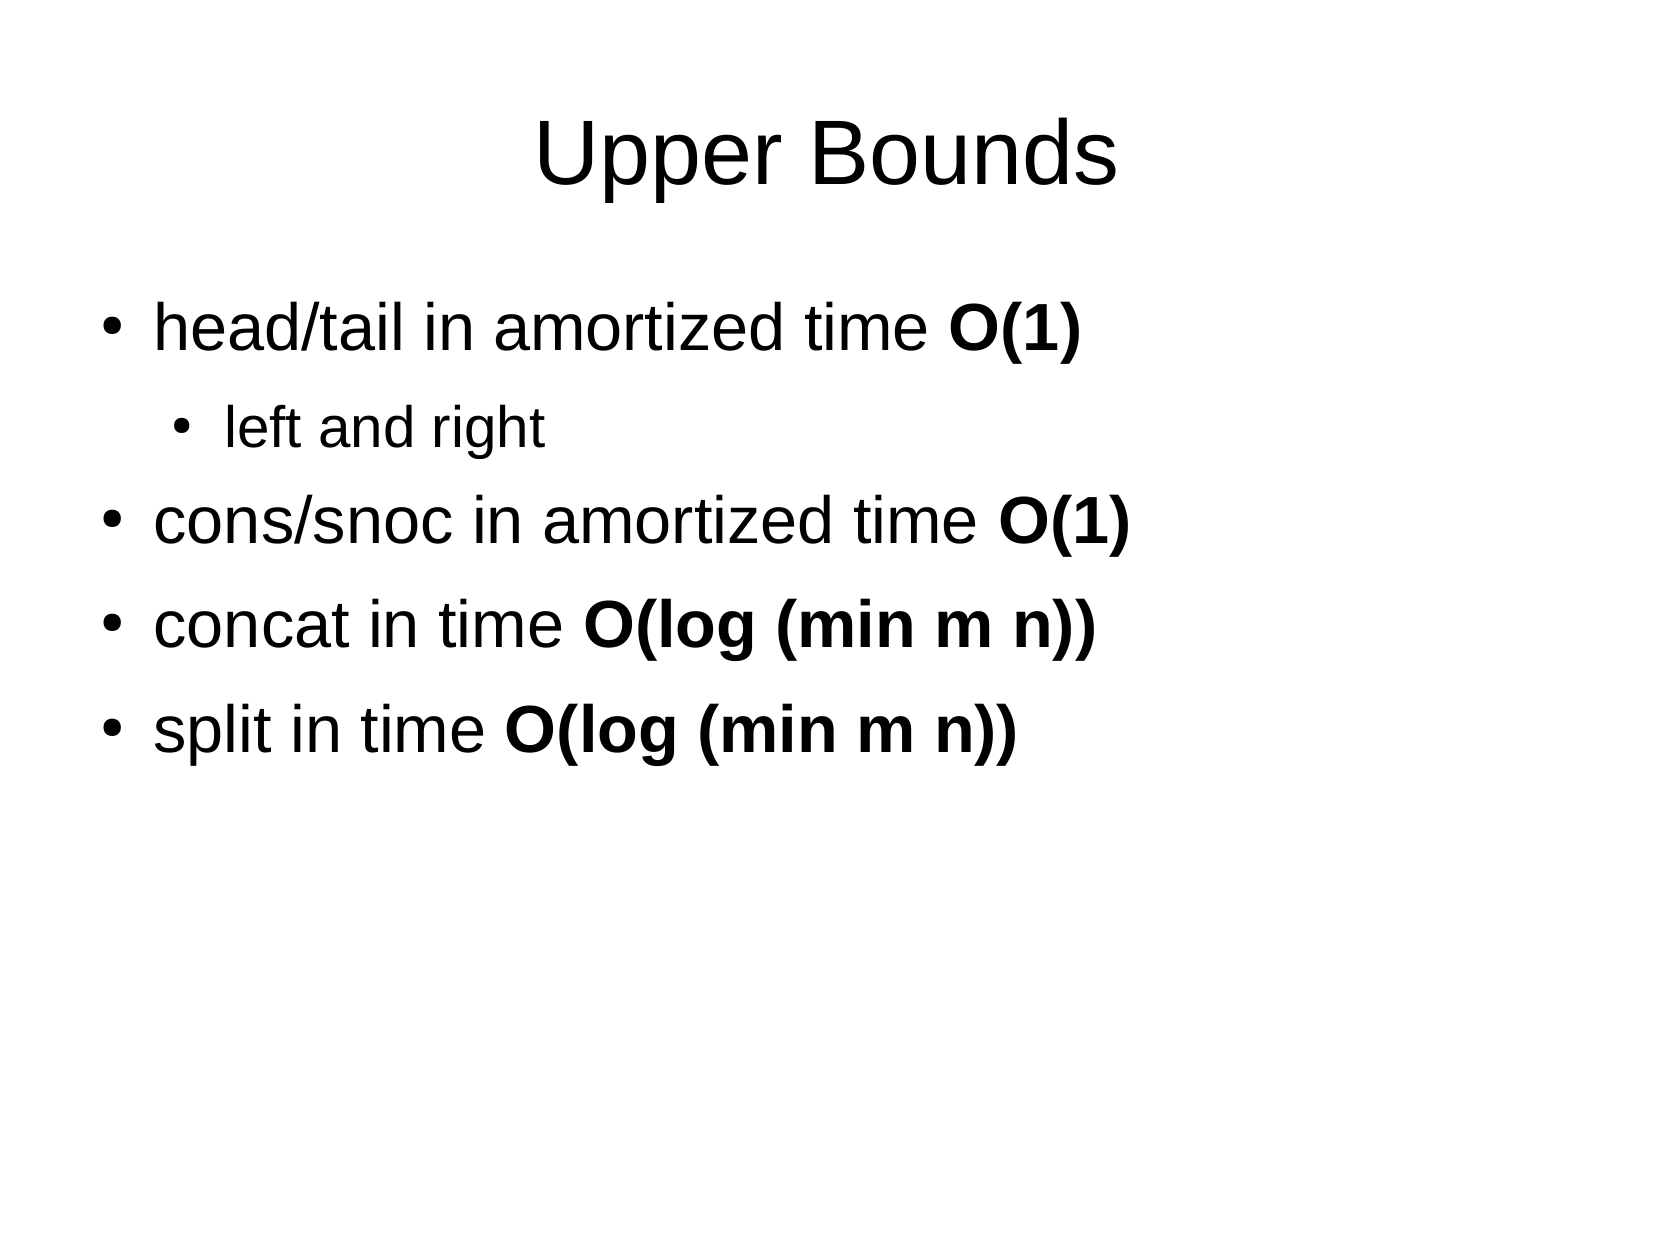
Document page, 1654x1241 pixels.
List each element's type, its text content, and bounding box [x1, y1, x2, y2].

title Upper Bounds [82, 49, 1571, 257]
list head/tail in amortized time O(1) left and right cons/snoc in amortized time O(1) concat in time O(log (min m n)) split in time O(log (min m n)) [82, 290, 1571, 1109]
